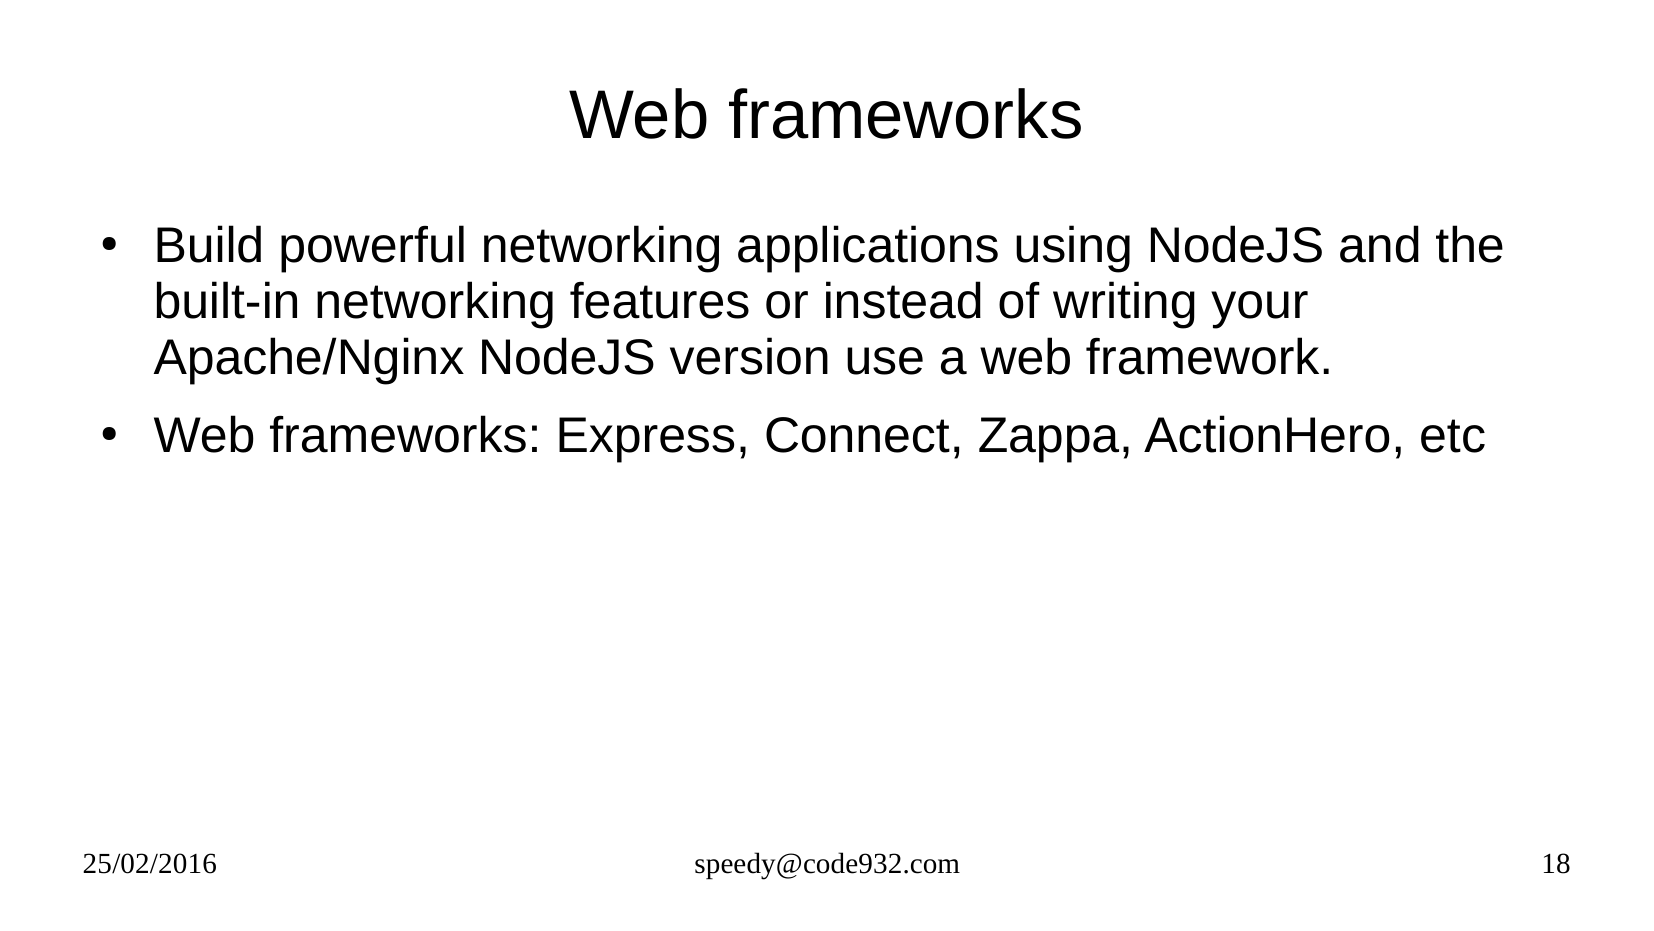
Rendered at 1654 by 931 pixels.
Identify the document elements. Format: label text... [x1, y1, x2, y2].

title Web frameworks [82, 37, 1571, 193]
list Build powerful networking applications using NodeJS and the built-in networking features or instead of writing your Apache/Nginx NodeJS version use a web framework. Web frameworks: Express, Connect, Zappa, ActionHero, etc [82, 217, 1571, 758]
